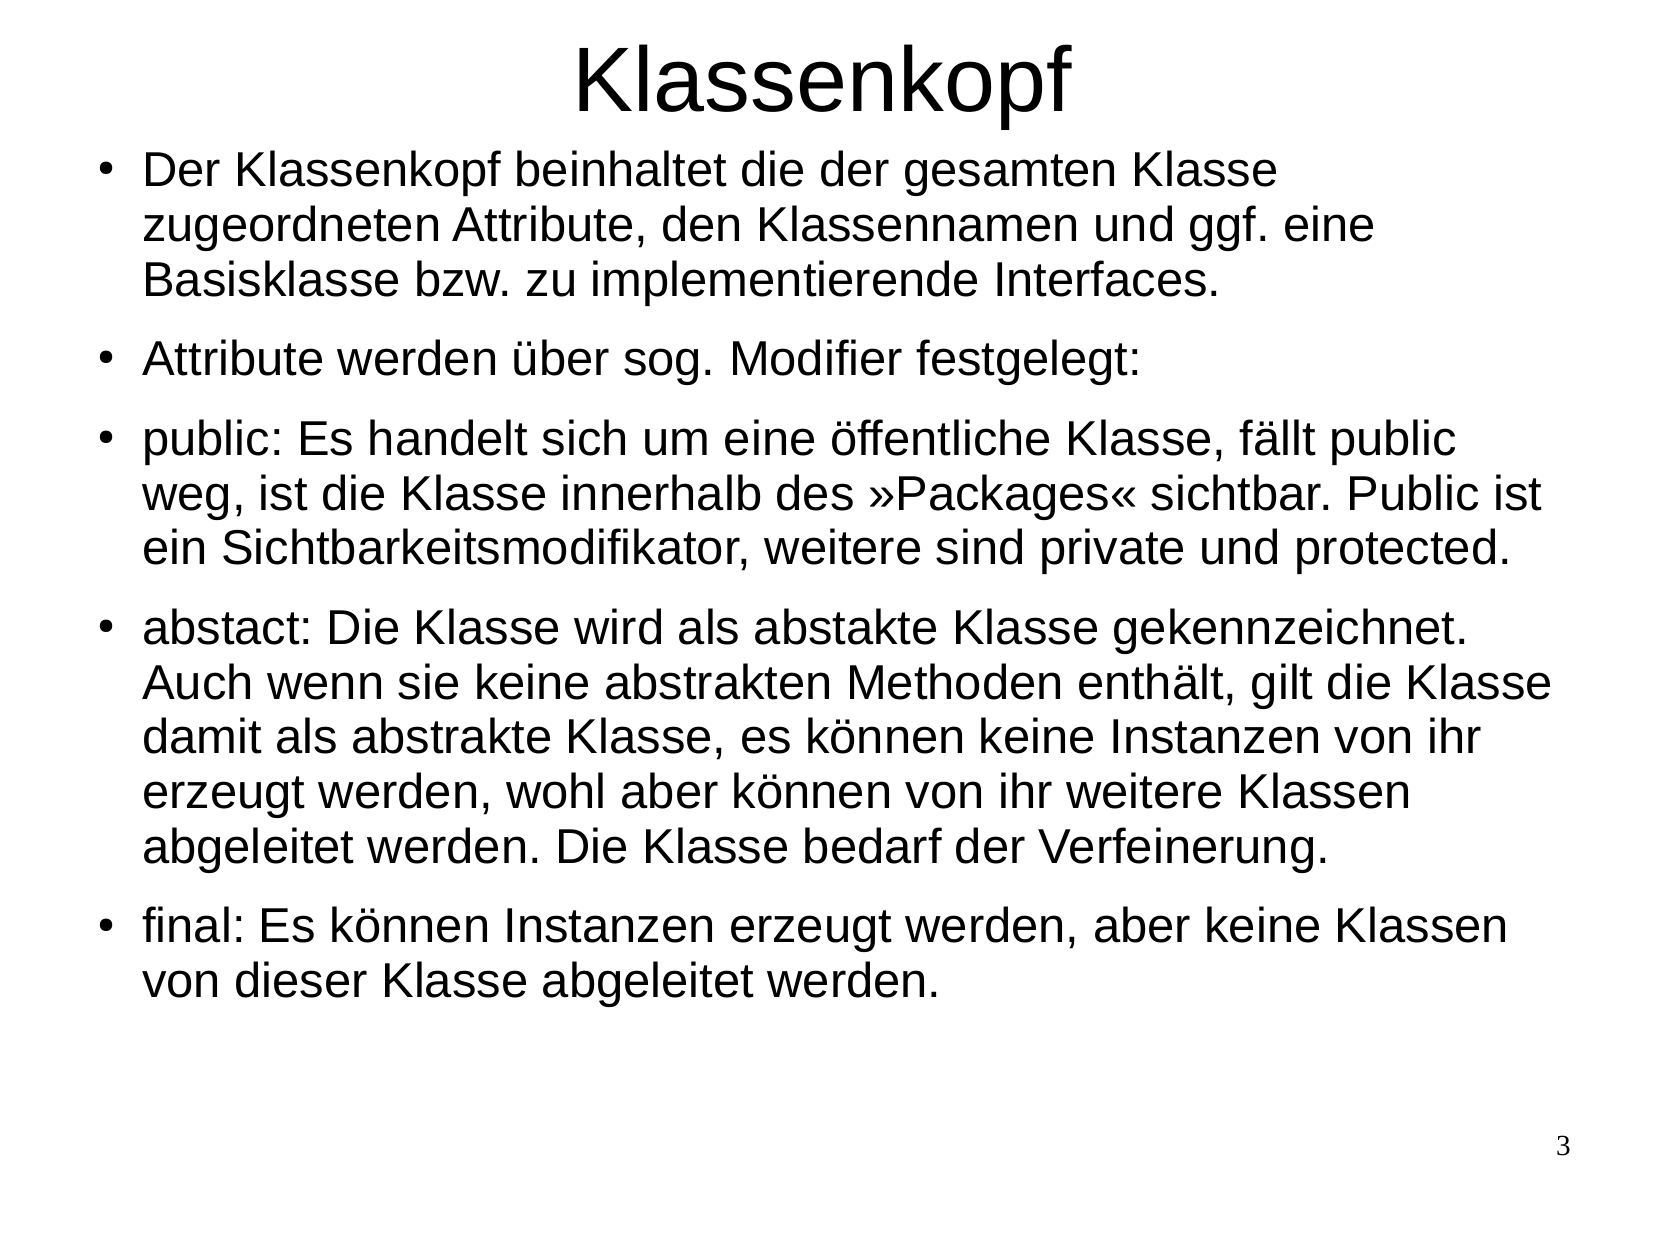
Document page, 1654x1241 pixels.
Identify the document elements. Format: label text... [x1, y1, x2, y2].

title Klassenkopf [78, 15, 1567, 144]
list Der Klassenkopf beinhaltet die der gesamten Klasse zugeordneten Attribute, den Klassennamen und ggf. eine Basisklasse bzw. zu implementierende Interfaces. Attribute werden über sog. Modifier festgelegt: public: Es handelt sich um eine öffentliche Klasse, fällt public weg, ist die Klasse innerhalb des »Packages« sichtbar. Public ist ein Sichtbarkeitsmodifikator, weitere sind private und protected. abstact: Die Klasse wird als abstakte Klasse gekennzeichnet. Auch wenn sie keine abstrakten Methoden enthält, gilt die Klasse damit als abstrakte Klasse, es können keine Instanzen von ihr erzeugt werden, wohl aber können von ihr weitere Klassen abgeleitet werden. Die Klasse bedarf der Verfeinerung. final: Es können Instanzen erzeugt werden, aber keine Klassen von dieser Klasse abgeleitet werden. [82, 142, 1571, 1051]
